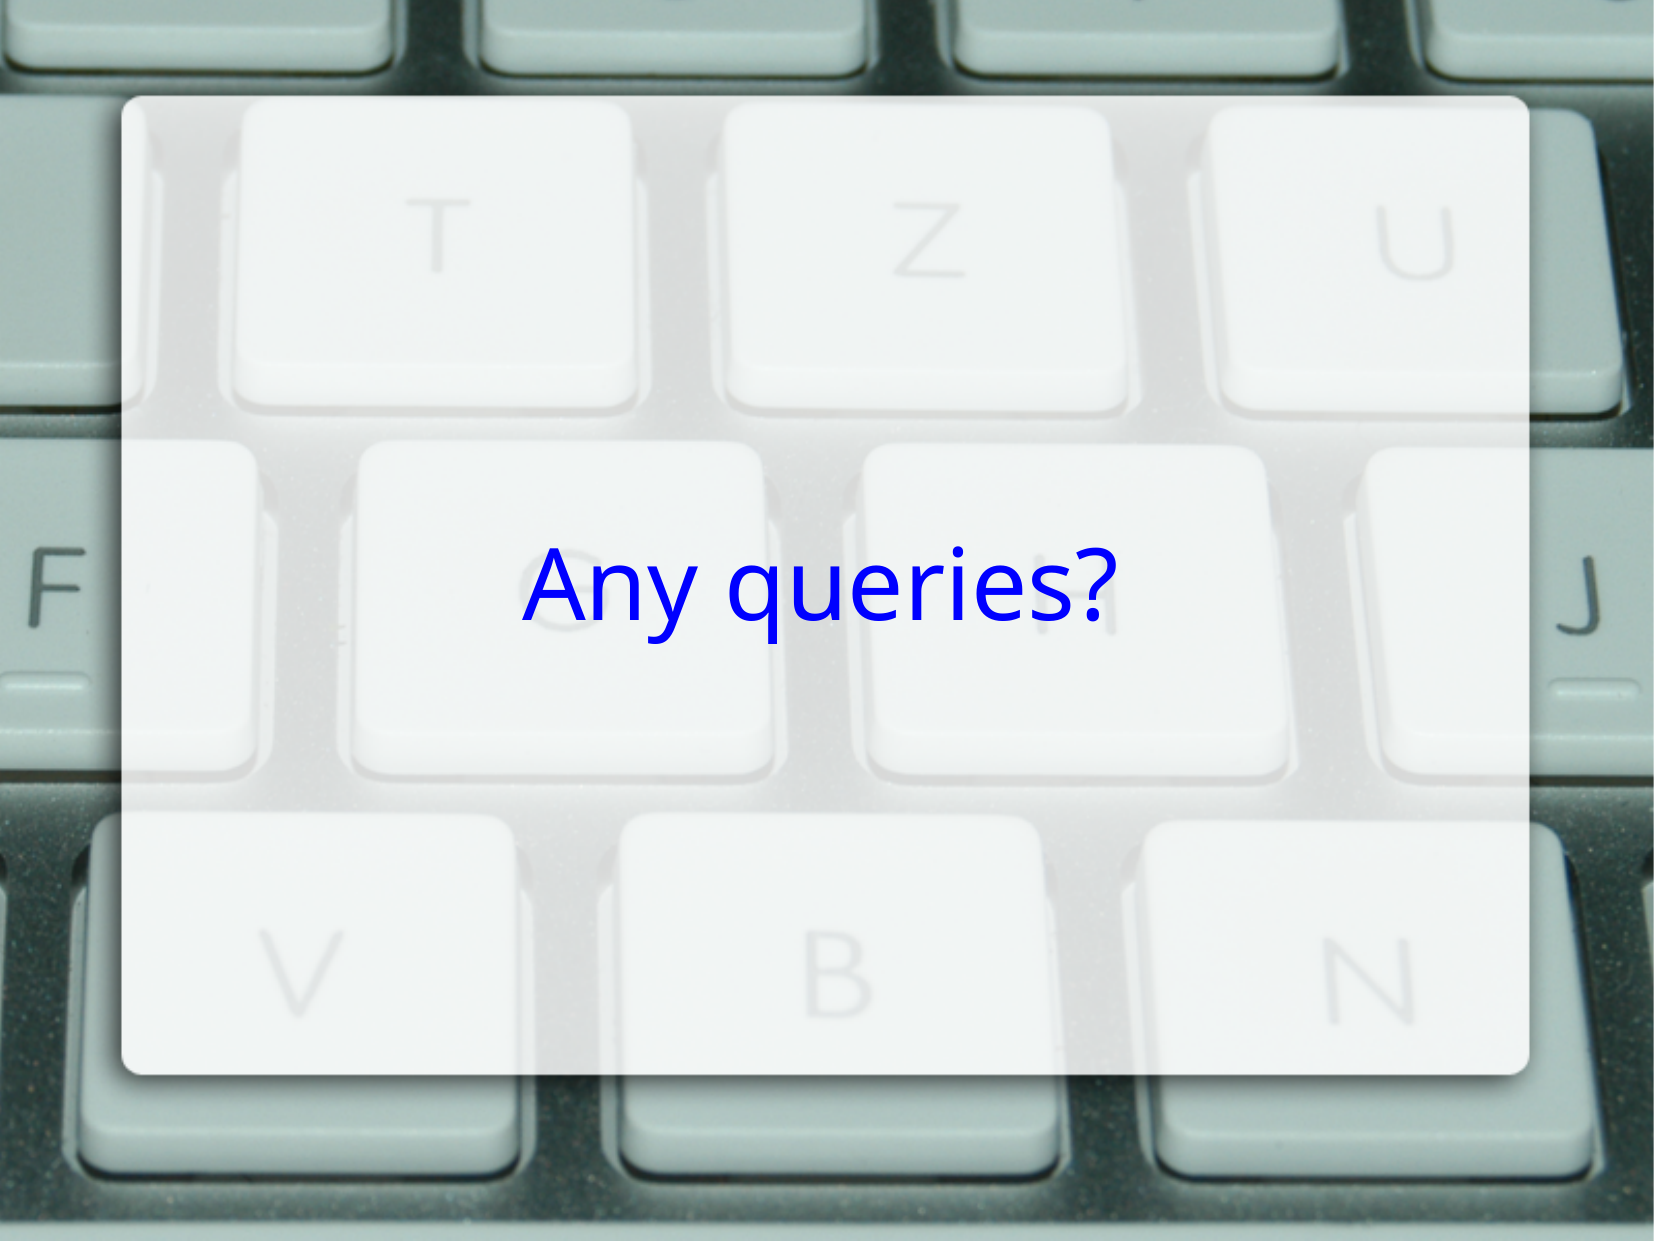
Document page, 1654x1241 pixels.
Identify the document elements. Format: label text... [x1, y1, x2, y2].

picture [0, 0, 1654, 1241]
subtitle Any queries? [141, 375, 1501, 788]
